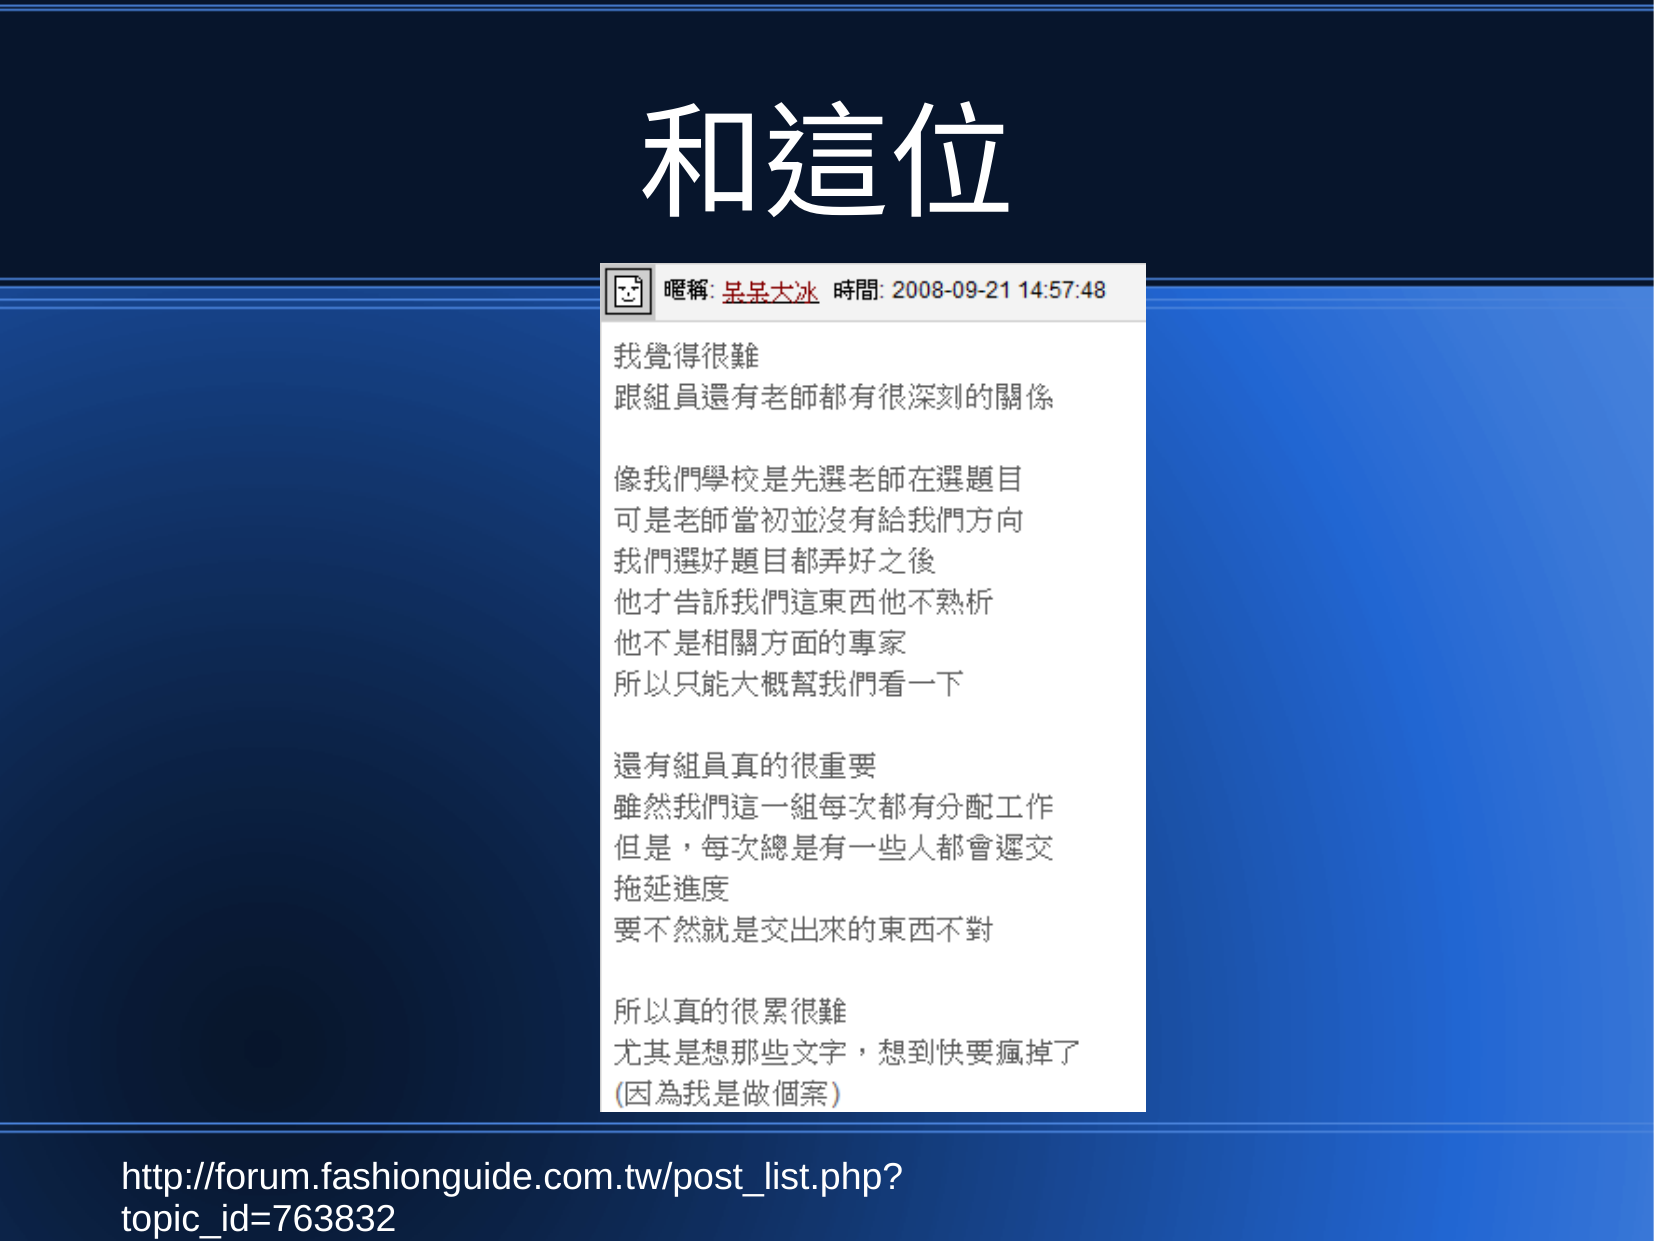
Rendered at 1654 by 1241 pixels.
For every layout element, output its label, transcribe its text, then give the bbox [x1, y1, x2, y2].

text_box http://forum.fashionguide.com.tw/post_list.php?topic_id=763832 [106, 1147, 1193, 1205]
picture [0, 0, 1654, 1241]
title 和這位 [82, 49, 1571, 257]
